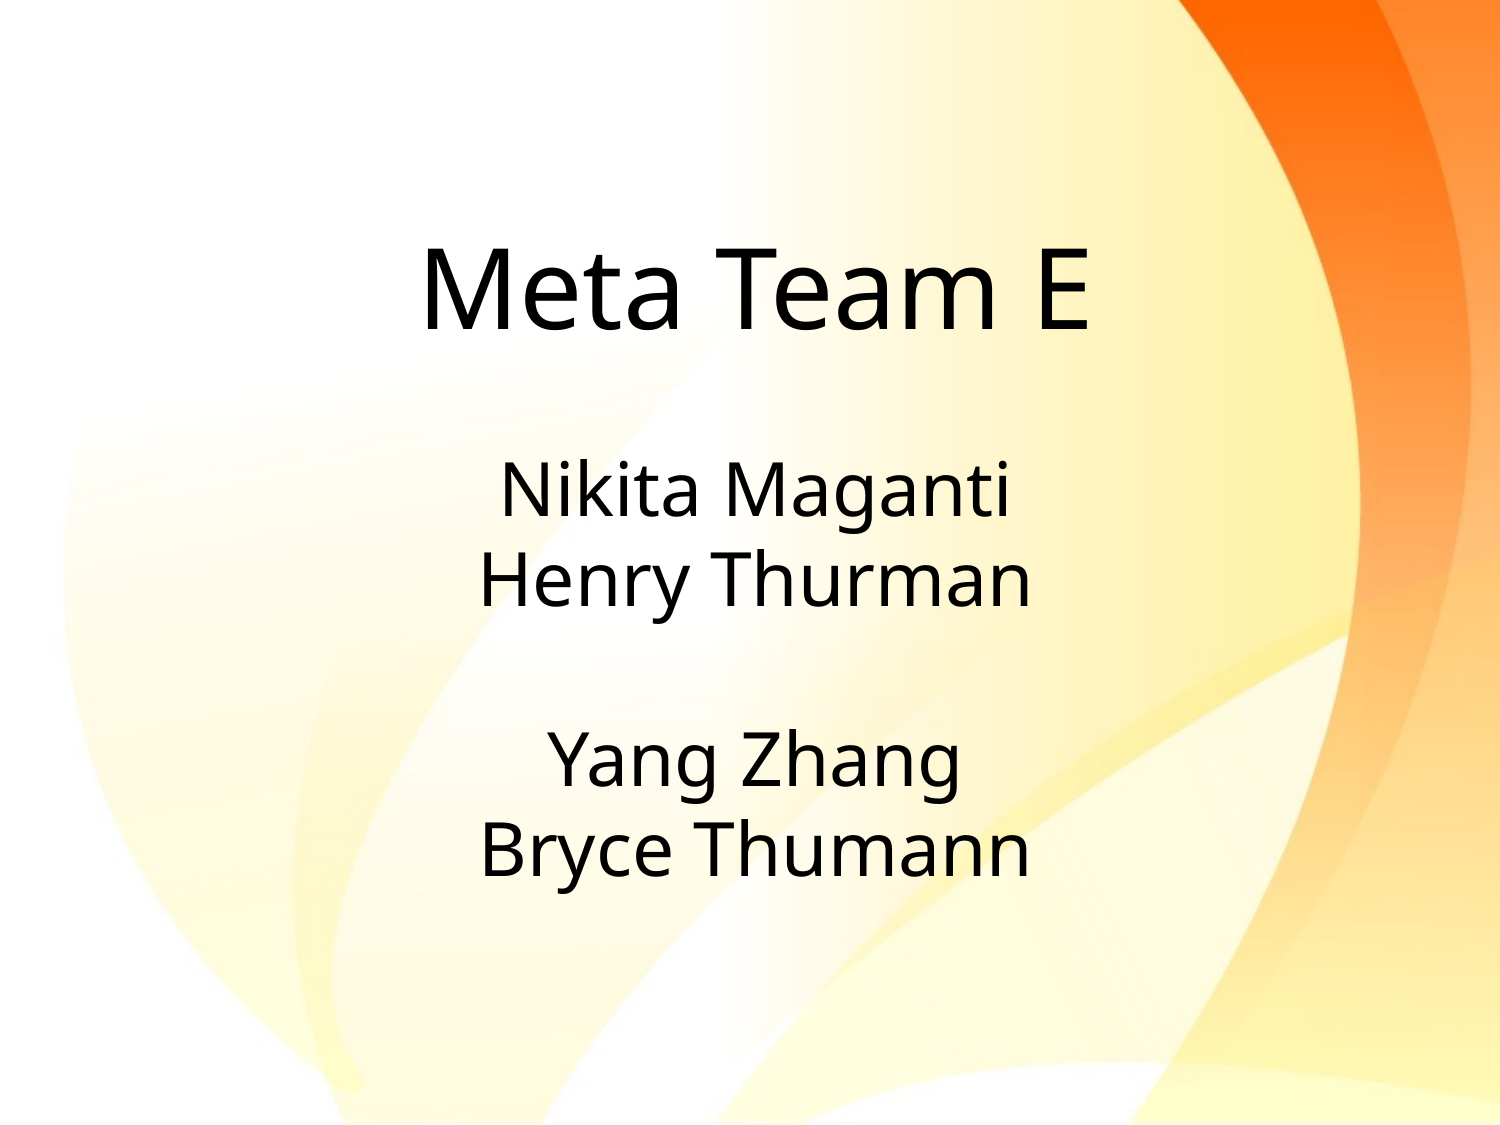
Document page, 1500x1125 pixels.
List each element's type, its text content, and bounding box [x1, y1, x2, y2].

text_box Meta Team E Nikita Maganti Henry Thurman Yang Zhang Bryce Thumann [108, 187, 1403, 351]
picture [0, 0, 1500, 1125]
